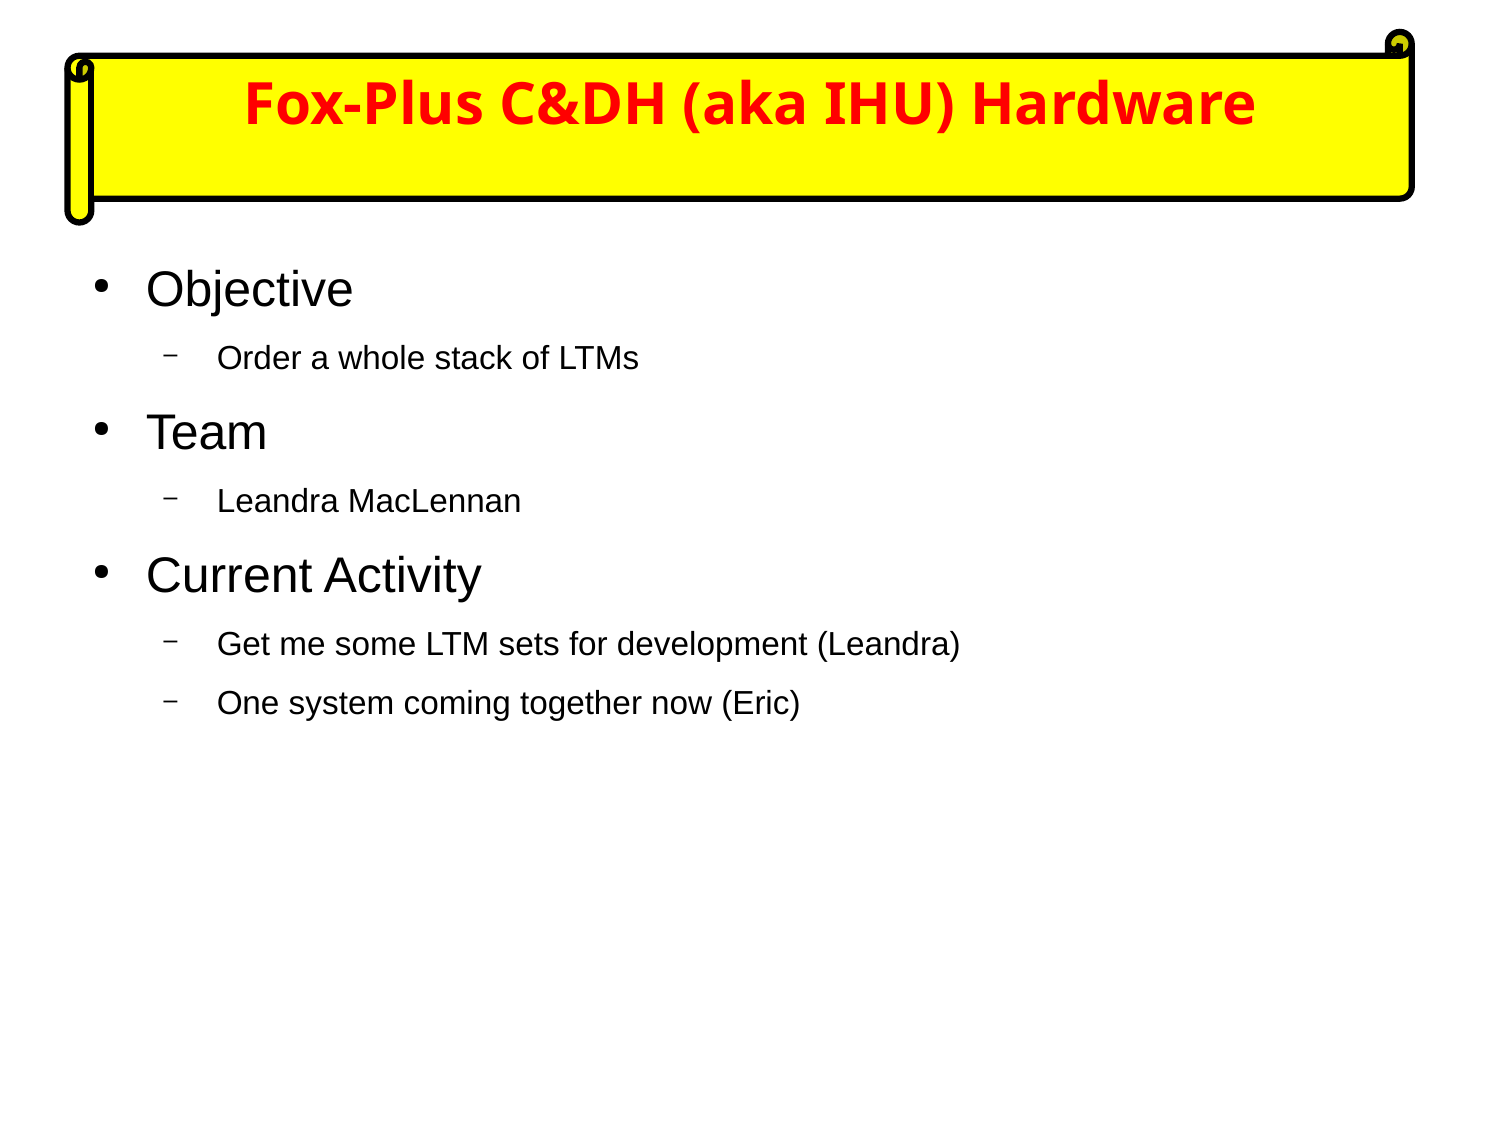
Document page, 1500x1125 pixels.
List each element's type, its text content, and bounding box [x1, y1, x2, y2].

text_box [72, 31, 1412, 58]
text_box [67, 144, 1412, 223]
text_box Fox-Plus C&DH (aka IHU) Hardware [0, 58, 1500, 144]
list Objective Order a whole stack of LTMs Team Leandra MacLennan Current Activity Get me some LTM sets for development (Leandra) One system coming together now (Eric) [75, 263, 1426, 916]
